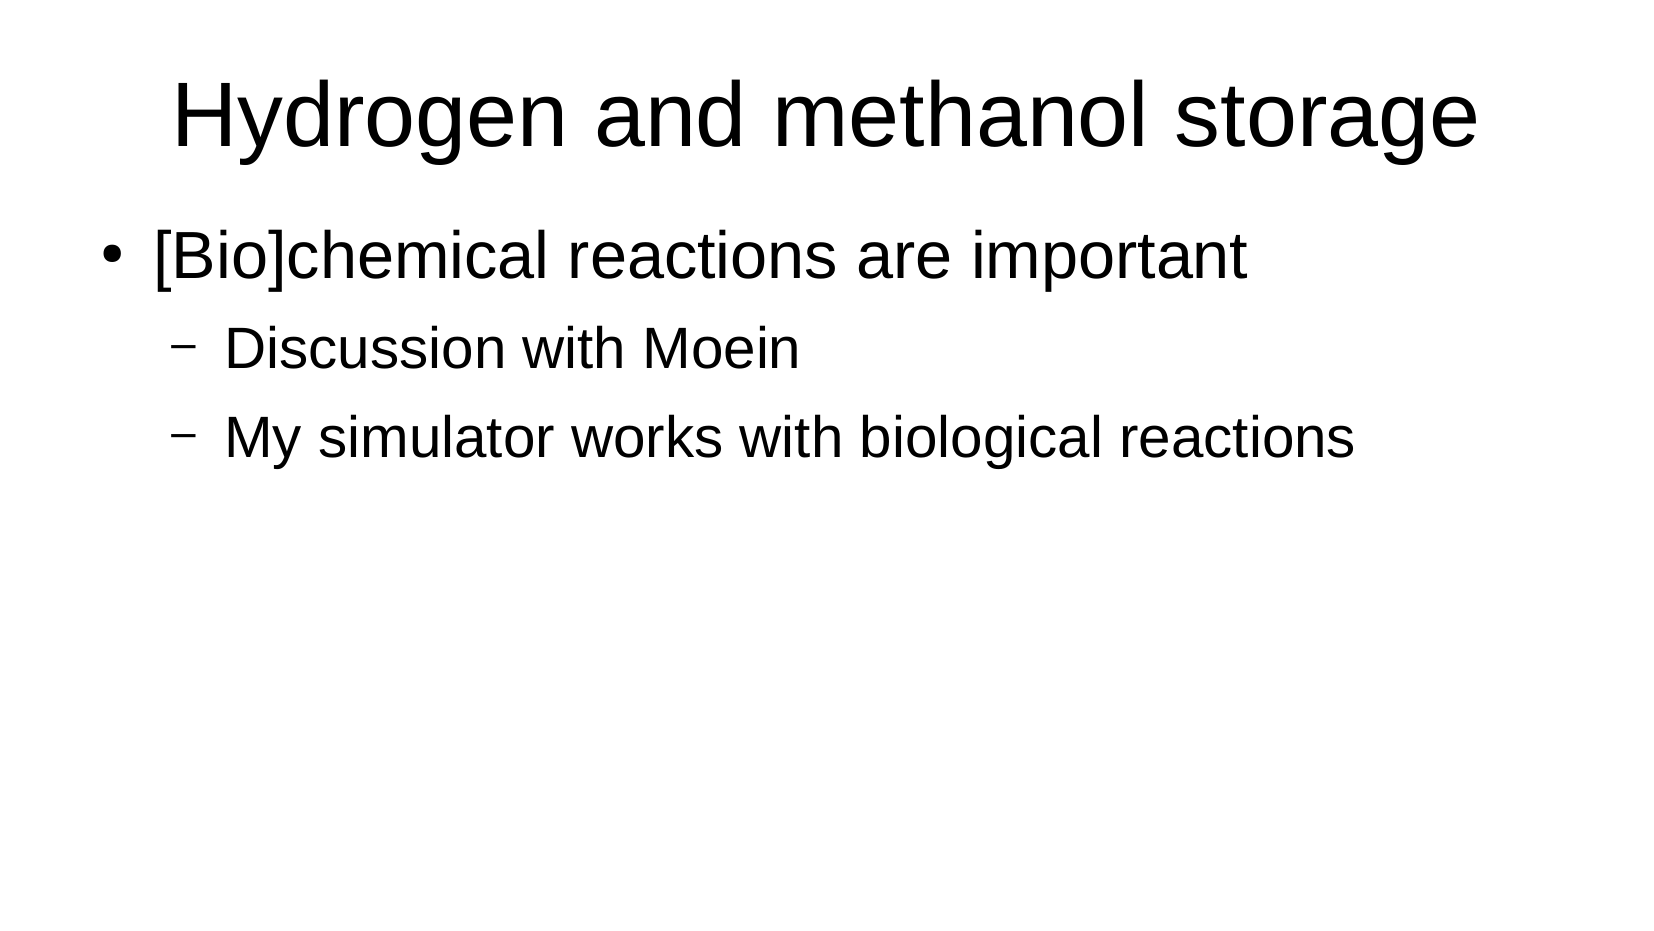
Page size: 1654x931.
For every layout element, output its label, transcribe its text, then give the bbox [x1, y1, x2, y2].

list [Bio]chemical reactions are important Discussion with Moein My simulator works with biological reactions [82, 217, 1571, 758]
title Hydrogen and methanol storage [82, 37, 1571, 193]
